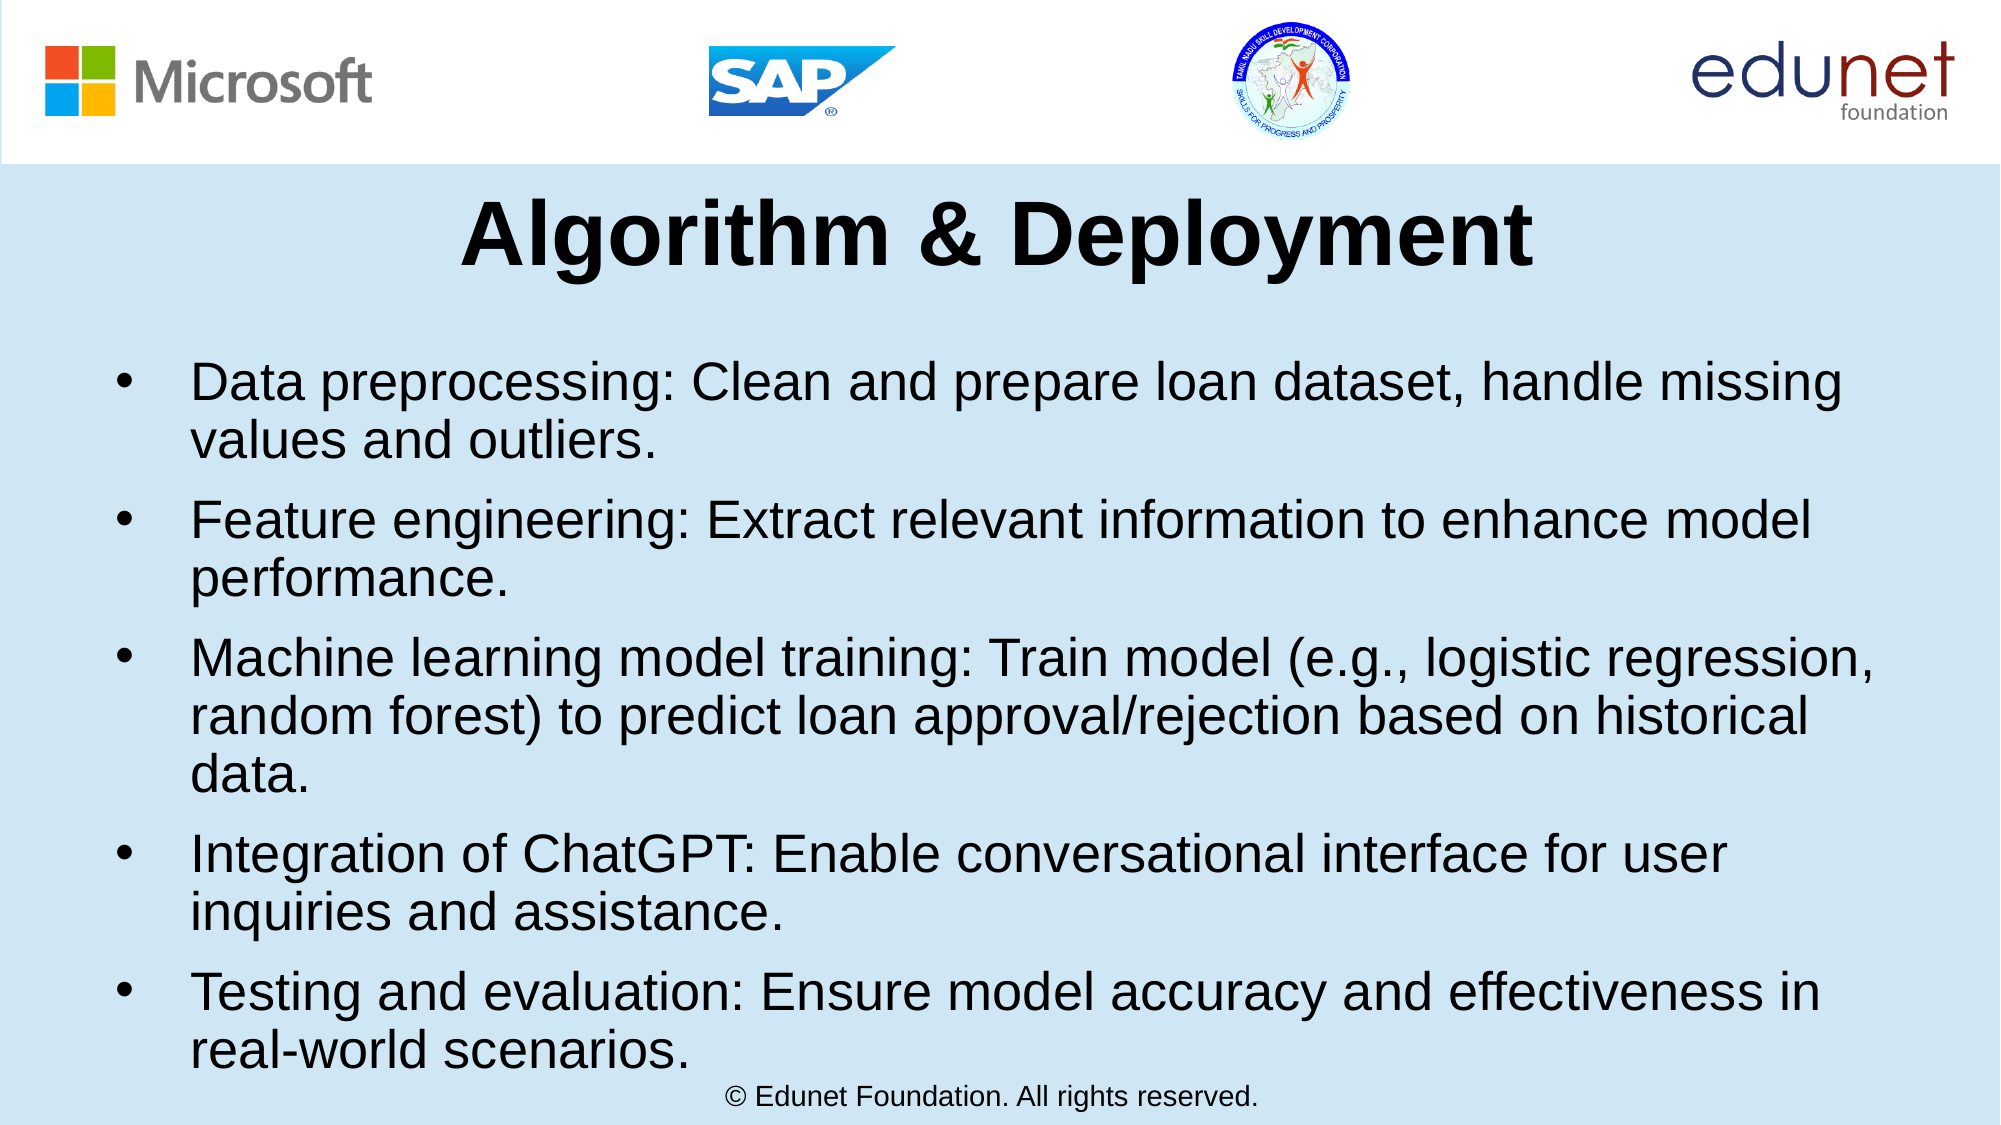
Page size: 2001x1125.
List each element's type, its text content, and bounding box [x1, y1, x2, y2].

picture [1232, 22, 1350, 140]
subtitle Data preprocessing: Clean and prepare loan dataset, handle missing values and outliers. Feature engineering: Extract relevant information to enhance model performance. Machine learning model training: Train model (e.g., logistic regression, random forest) to predict loan approval/rejection based on historical data. Integration of ChatGPT: Enable conversational interface for user inquiries and assistance. Testing and evaluation: Ensure model accuracy and effectiveness in real-world scenarios. [100, 346, 1931, 1063]
picture [709, 48, 896, 116]
footer © Edunet Foundation. All rights reserved. [655, 1065, 1331, 1125]
title Algorithm & Deployment [247, 158, 1748, 293]
picture [1686, 37, 1957, 125]
picture [45, 46, 372, 116]
